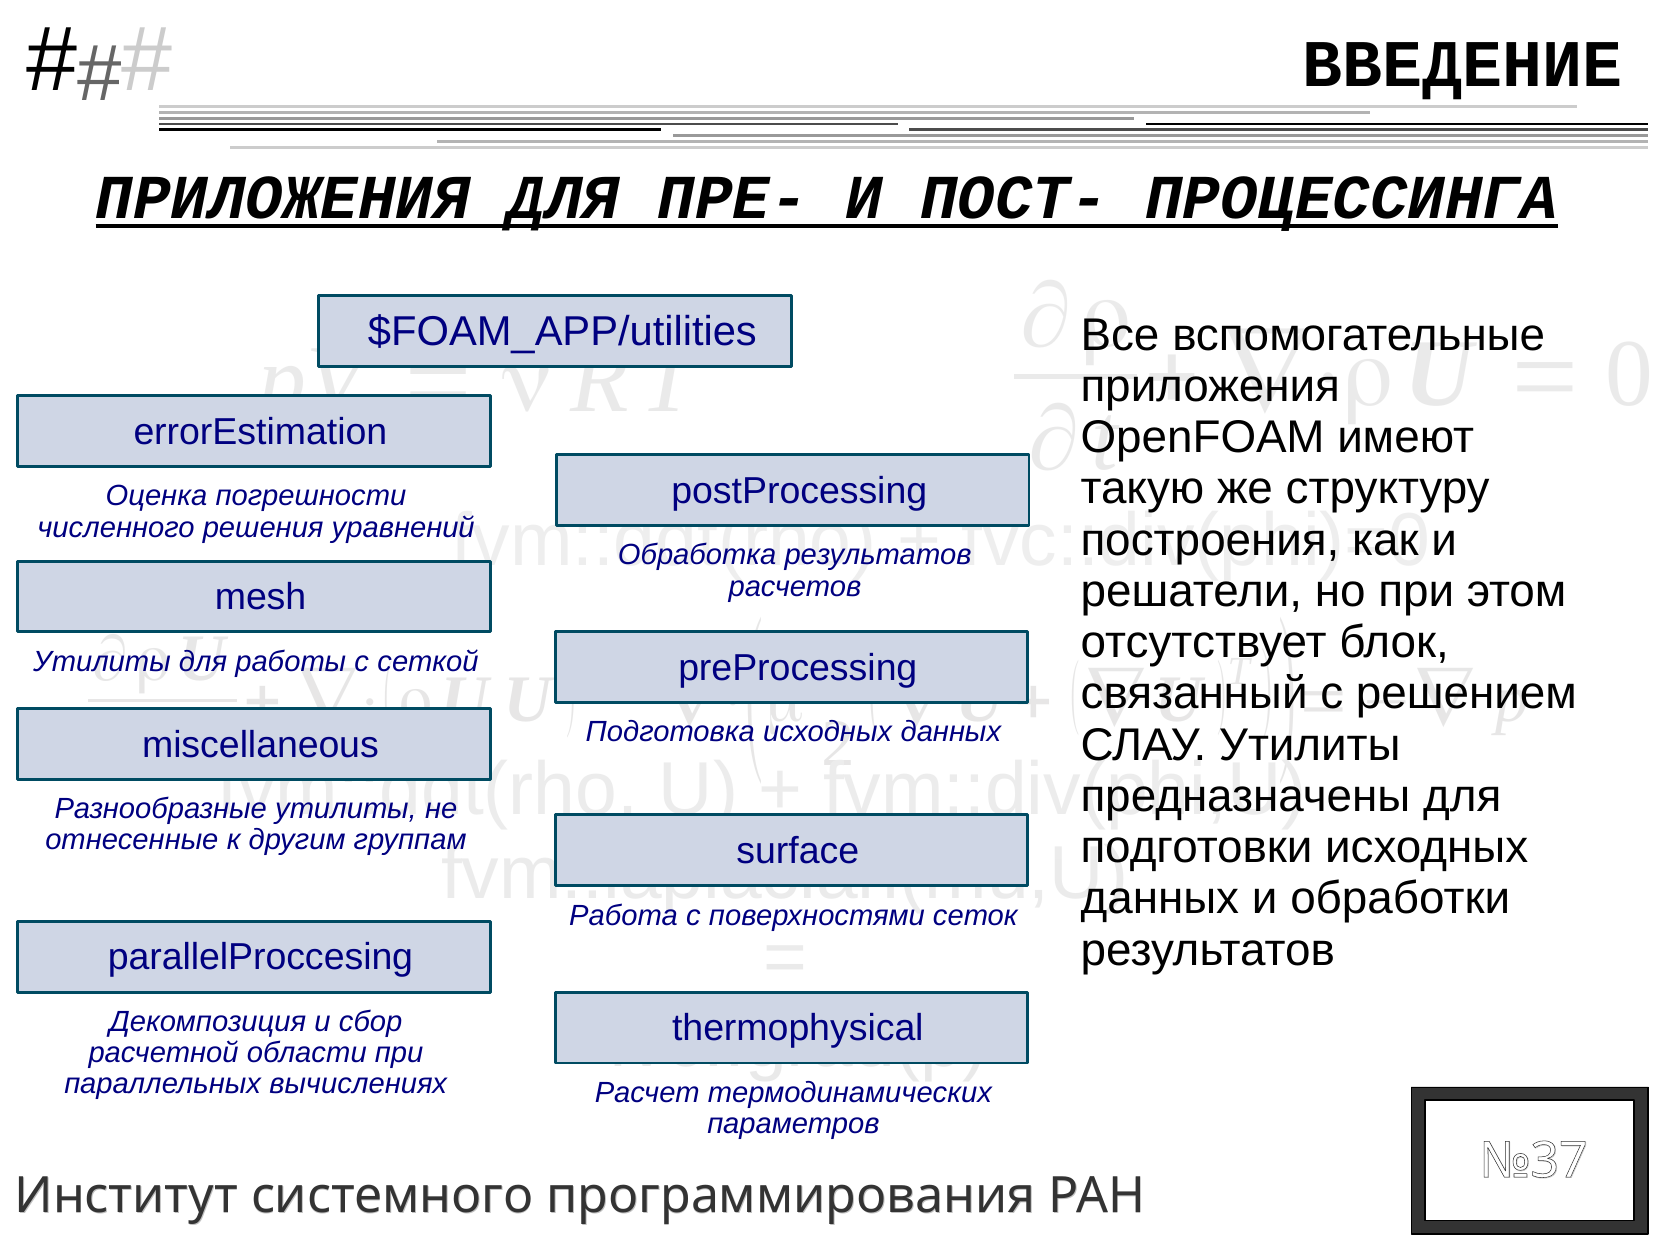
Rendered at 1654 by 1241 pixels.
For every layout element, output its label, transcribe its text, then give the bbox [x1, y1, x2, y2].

text_box Декомпозиция и сбор расчетной области при параллельных вычислениях [16, 999, 497, 1110]
text_box miscellaneous [17, 708, 491, 780]
text_box $FOAM_APP/utilities [318, 295, 792, 367]
text_box Оценка погрешности численного решения уравнений [16, 473, 497, 553]
text_box Обработка результатов расчетов [555, 532, 1035, 612]
text_box preProcessing [555, 631, 1028, 703]
text_box parallelProccesing [17, 921, 491, 993]
text_box thermophysical [555, 992, 1028, 1063]
text_box Все вспомогательные приложения OpenFOAM имеют такую же структуру построения, как и решатели, но при этом отсутствует блок, связанный с решением СЛАУ. Утилиты предназначены для подготовки исходных данных и обработки результатов [1080, 308, 1595, 1117]
text_box surface [555, 814, 1028, 886]
text_box Работа с поверхностями сеток [553, 892, 1034, 956]
title ПРИЛОЖЕНИЯ ДЛЯ ПРЕ- И ПОСТ- ПРОЦЕССИНГА [0, 147, 1654, 257]
text_box Расчет термодинамических параметров [553, 1070, 1034, 1149]
text_box mesh [17, 561, 491, 632]
text_box Подготовка исходных данных [553, 709, 1034, 773]
text_box postProcessing [556, 454, 1029, 526]
text_box errorEstimation [17, 395, 491, 467]
text_box Разнообразные утилиты, не отнесенные к другим группам [16, 786, 497, 866]
text_box Утилиты для работы с сеткой [16, 639, 497, 702]
